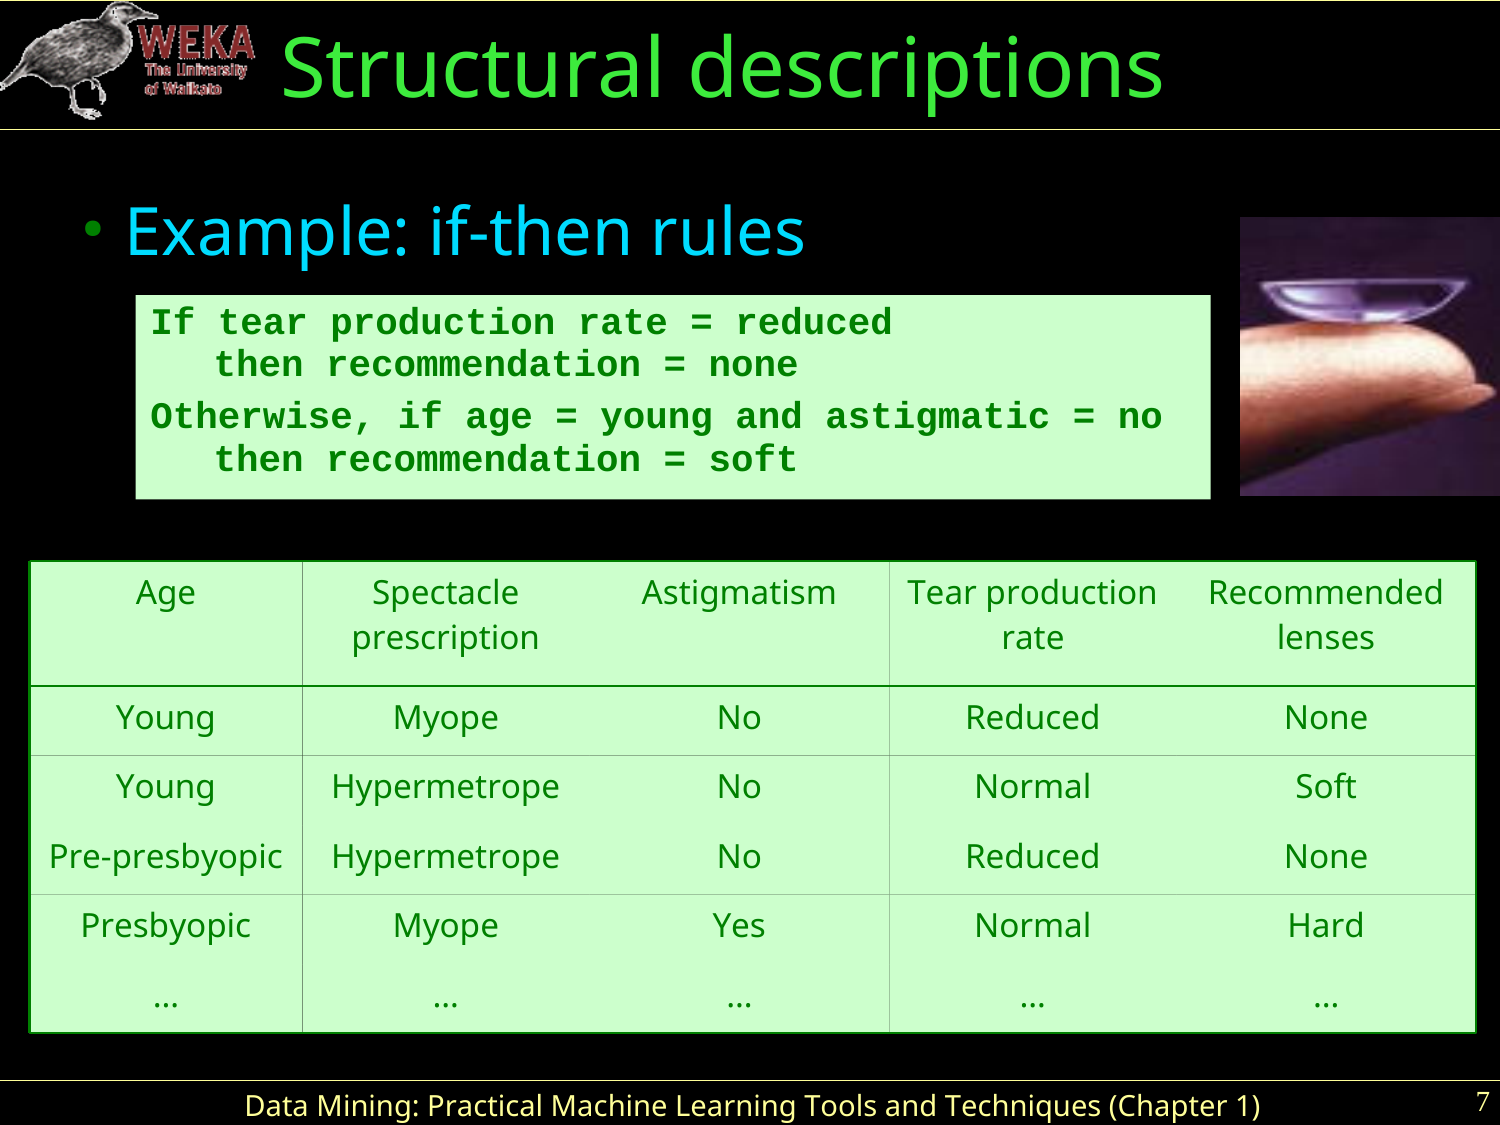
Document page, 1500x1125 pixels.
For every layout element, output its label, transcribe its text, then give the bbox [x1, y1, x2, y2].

text_box If tear production rate = reduced then recommendation = none Otherwise, if age = young and astigmatic = no then recommendation = soft [135, 295, 1211, 500]
picture [1240, 217, 1500, 496]
text_box Spectacle prescription [303, 562, 590, 685]
list Example: if-then rules [67, 1034, 1418, 1093]
text_box None [1177, 687, 1475, 756]
text_box Hypermetrope [303, 756, 590, 826]
text_box Myope [303, 687, 590, 756]
text_box Reduced [890, 826, 1177, 895]
text_box Myope [303, 895, 590, 965]
text_box None [1177, 826, 1475, 895]
text_box … [590, 965, 890, 1032]
text_box Tear production rate [890, 562, 1177, 685]
text_box Pre-presbyopic [31, 826, 303, 895]
text_box Normal [890, 756, 1177, 826]
text_box No [590, 826, 890, 895]
text_box Presbyopic [31, 895, 303, 965]
picture [0, 1, 177, 129]
text_box No [590, 687, 890, 756]
text_box Young [31, 756, 303, 826]
text_box … [890, 965, 1177, 1032]
text_box … [303, 965, 590, 1032]
text_box Yes [590, 895, 890, 965]
text_box Young [31, 687, 303, 756]
title Structural descriptions [177, 0, 1270, 167]
text_box Normal [890, 895, 1177, 965]
text_box Age [31, 562, 303, 685]
text_box No [590, 756, 890, 826]
text_box Hypermetrope [303, 826, 590, 895]
text_box Astigmatism [590, 562, 890, 685]
list Example: if-then rules [67, 177, 1418, 560]
text_box Reduced [890, 687, 1177, 756]
text_box Soft [1177, 756, 1475, 826]
text_box Hard [1177, 895, 1475, 965]
text_box Recommended lenses [1177, 562, 1475, 685]
text_box … [31, 965, 303, 1032]
text_box … [1177, 965, 1475, 1032]
